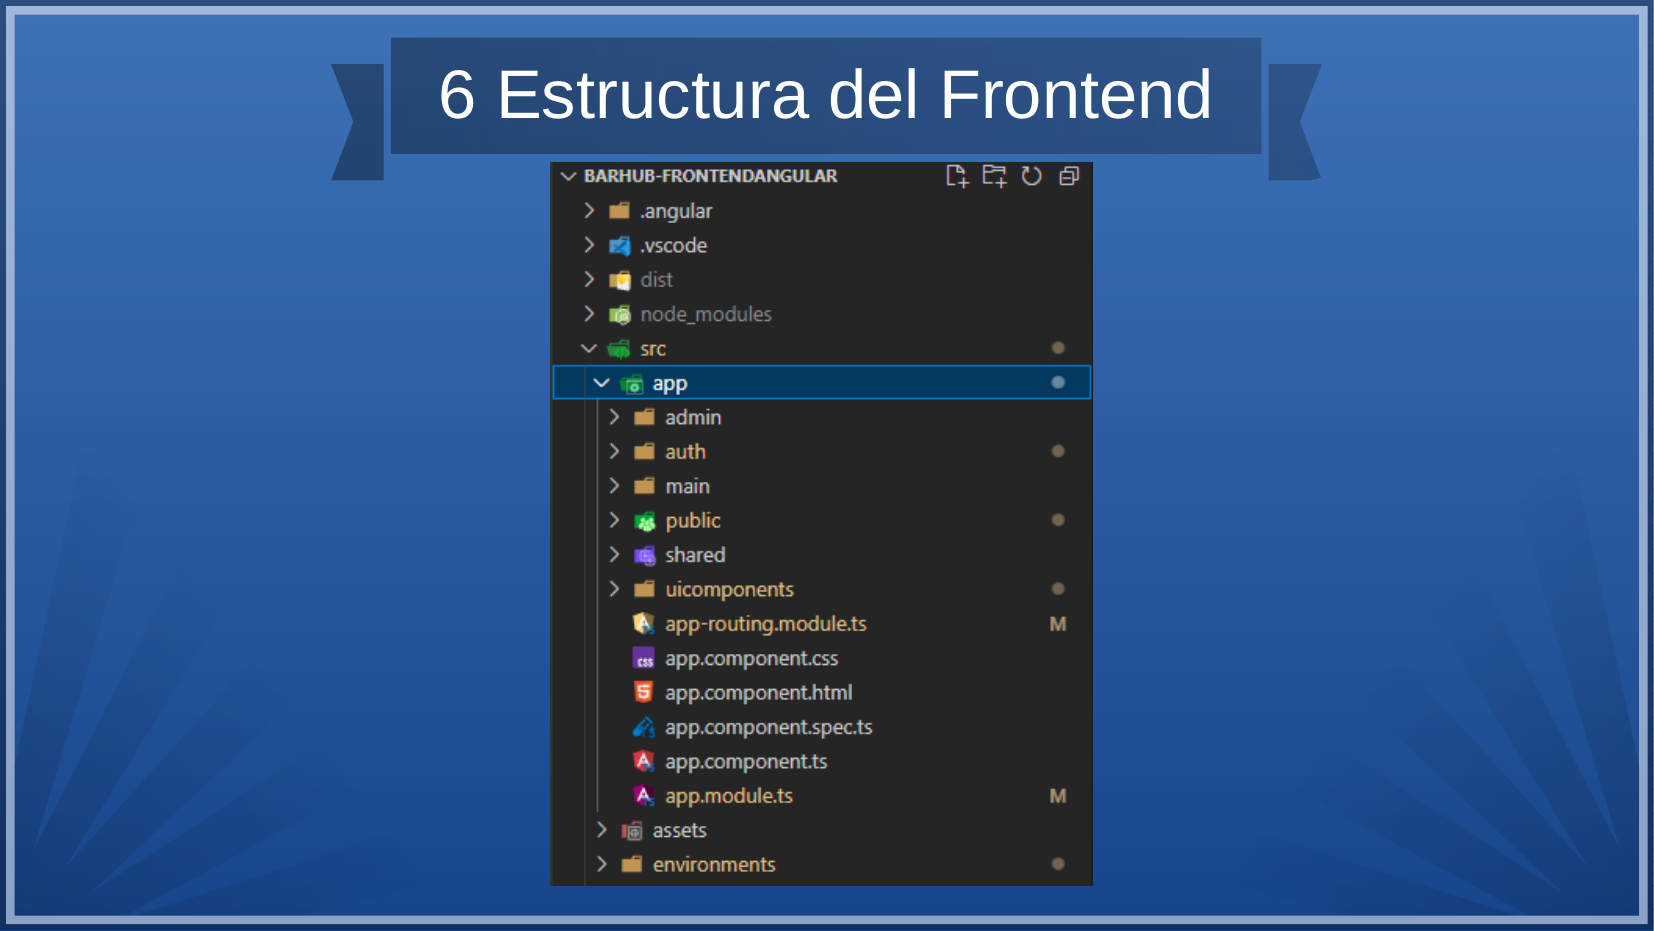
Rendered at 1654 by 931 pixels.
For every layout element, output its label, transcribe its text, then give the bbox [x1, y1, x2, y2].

title 6 Estructura del Frontend [389, 35, 1264, 154]
picture [550, 162, 1093, 886]
